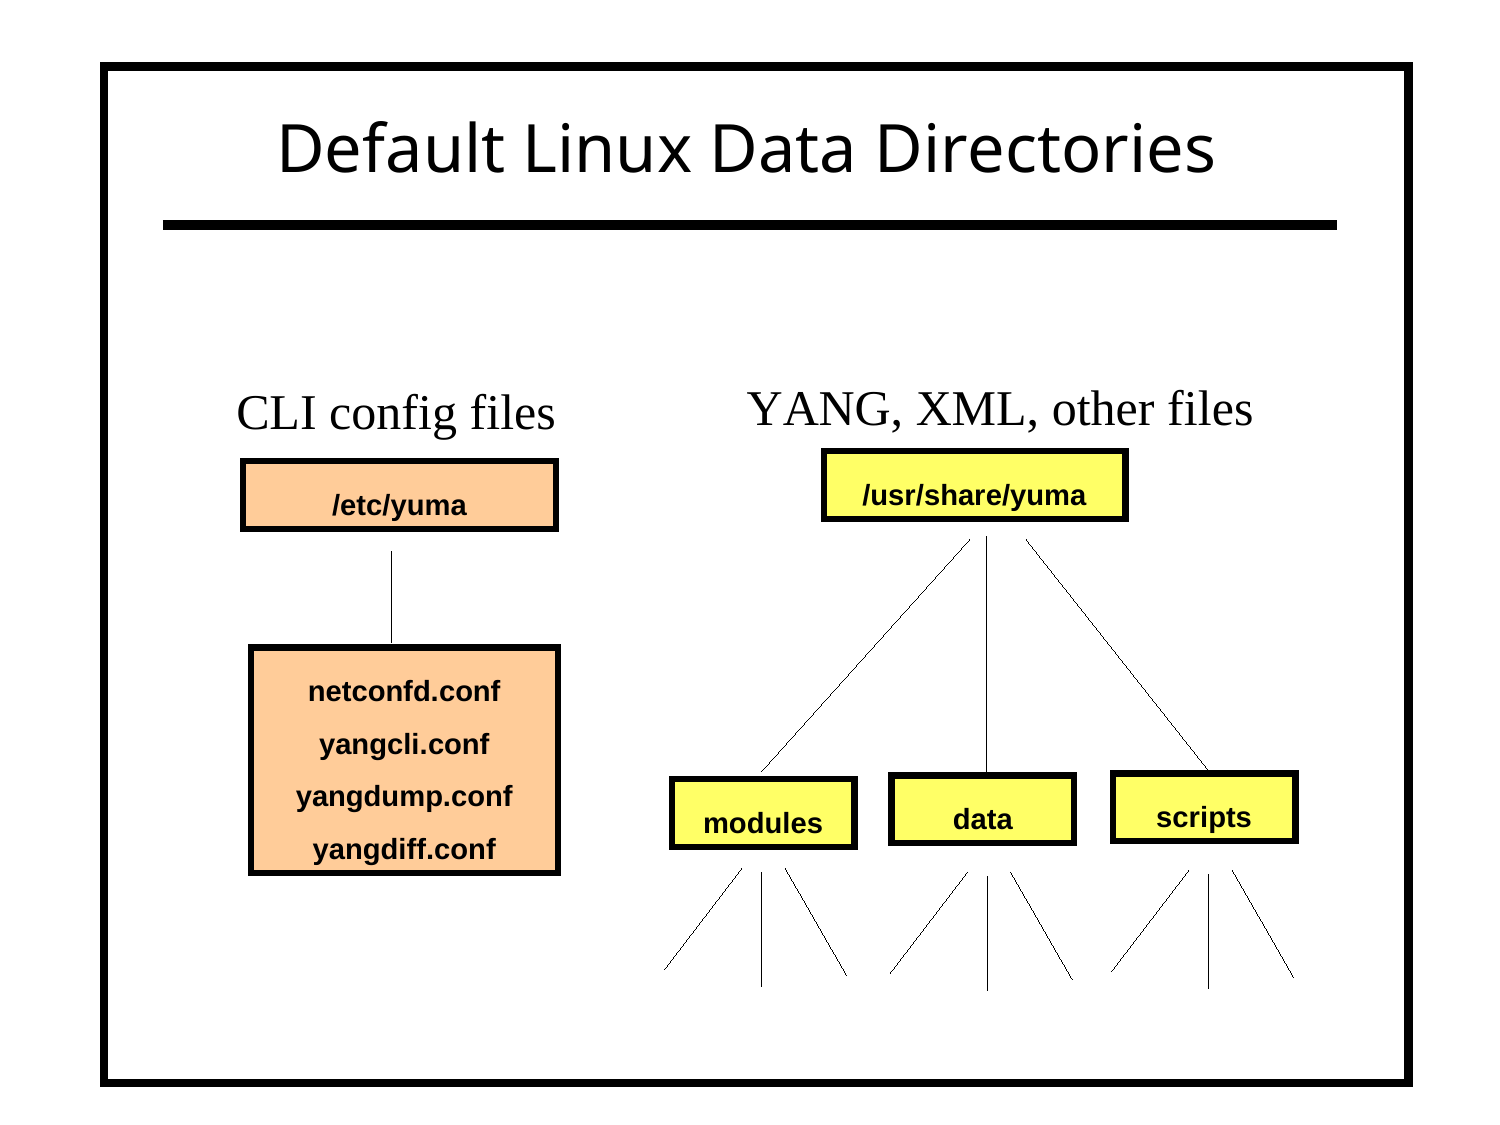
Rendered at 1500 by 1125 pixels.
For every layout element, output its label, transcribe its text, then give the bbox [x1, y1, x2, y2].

title Default Linux Data Directories [162, 87, 1332, 200]
text_box data [891, 775, 1075, 844]
text_box scripts [1112, 773, 1296, 842]
text_box YANG, XML, other files [731, 367, 1269, 443]
text_box modules [671, 779, 855, 848]
text_box /usr/share/yuma [823, 451, 1126, 520]
text_box /etc/yuma [243, 461, 556, 530]
text_box CLI config files [221, 371, 572, 447]
text_box netconfd.conf yangcli.conf yangdump.conf yangdiff.conf [250, 647, 558, 873]
